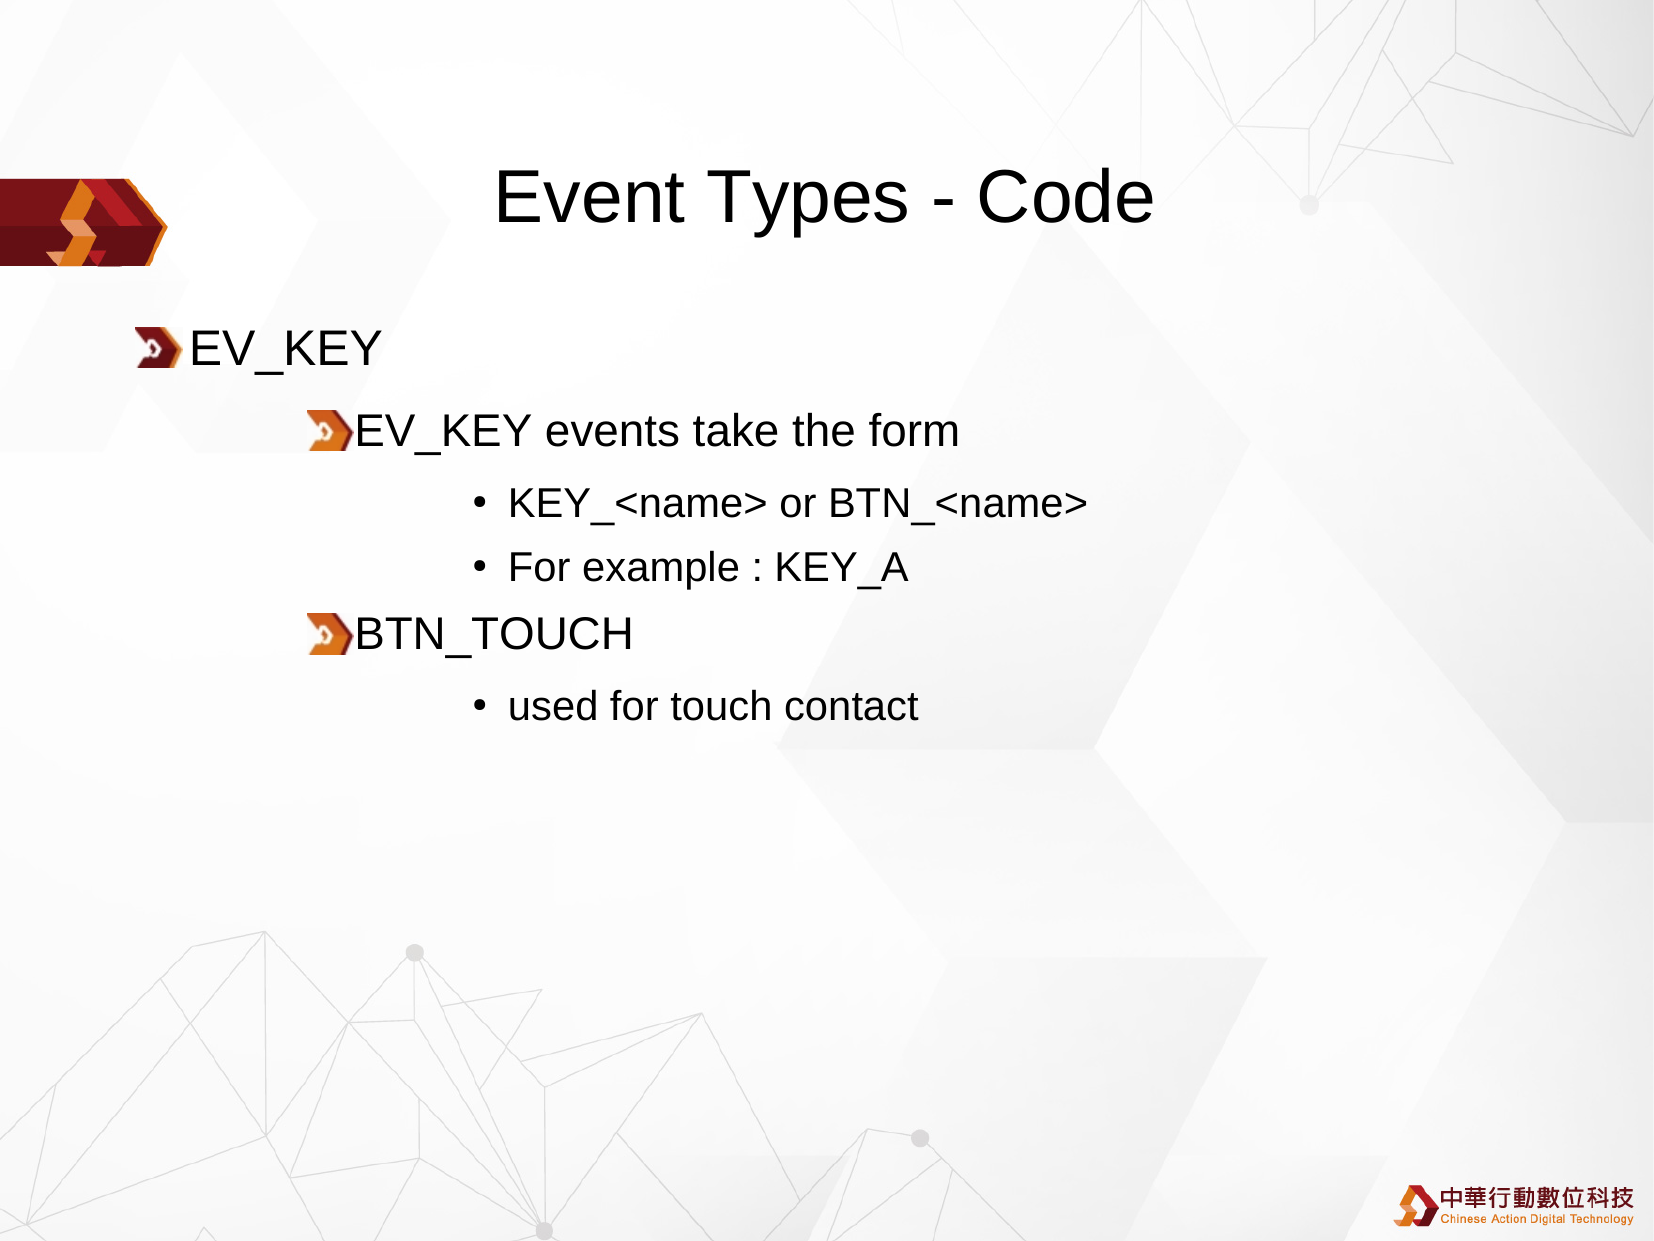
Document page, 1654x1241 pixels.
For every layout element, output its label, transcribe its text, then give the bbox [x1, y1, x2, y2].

picture [0, 0, 1654, 1241]
list EV_KEY EV_KEY events take the form KEY_<name> or BTN_<name> For example : KEY_A BTN_TOUCH used for touch contact [118, 319, 1571, 1040]
title Event Types - Code [118, 112, 1506, 281]
